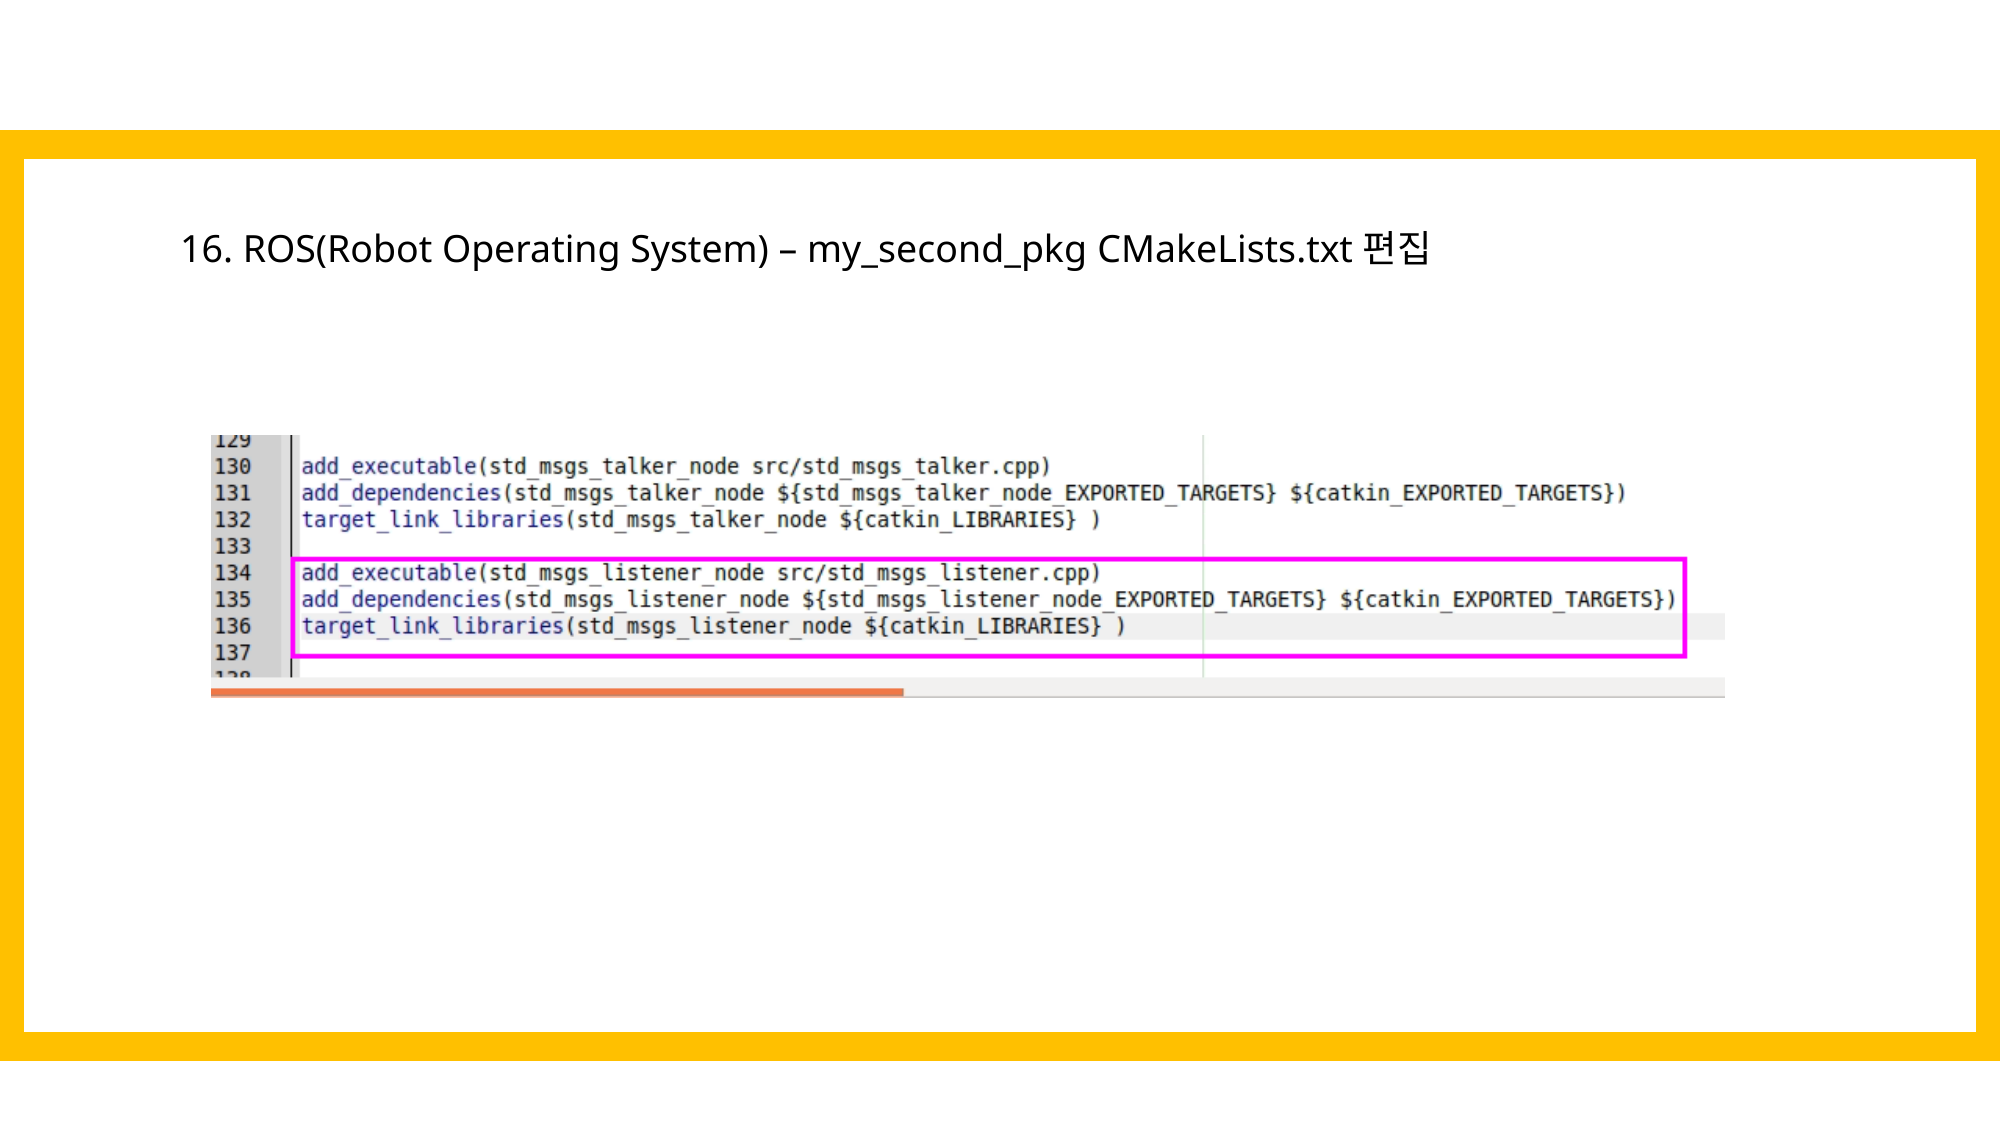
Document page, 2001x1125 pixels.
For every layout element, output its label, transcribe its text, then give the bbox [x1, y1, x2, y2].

text_box 16. ROS(Robot Operating System) – my_second_pkg CMakeLists.txt 편집 [165, 217, 1771, 278]
picture [211, 435, 1725, 698]
